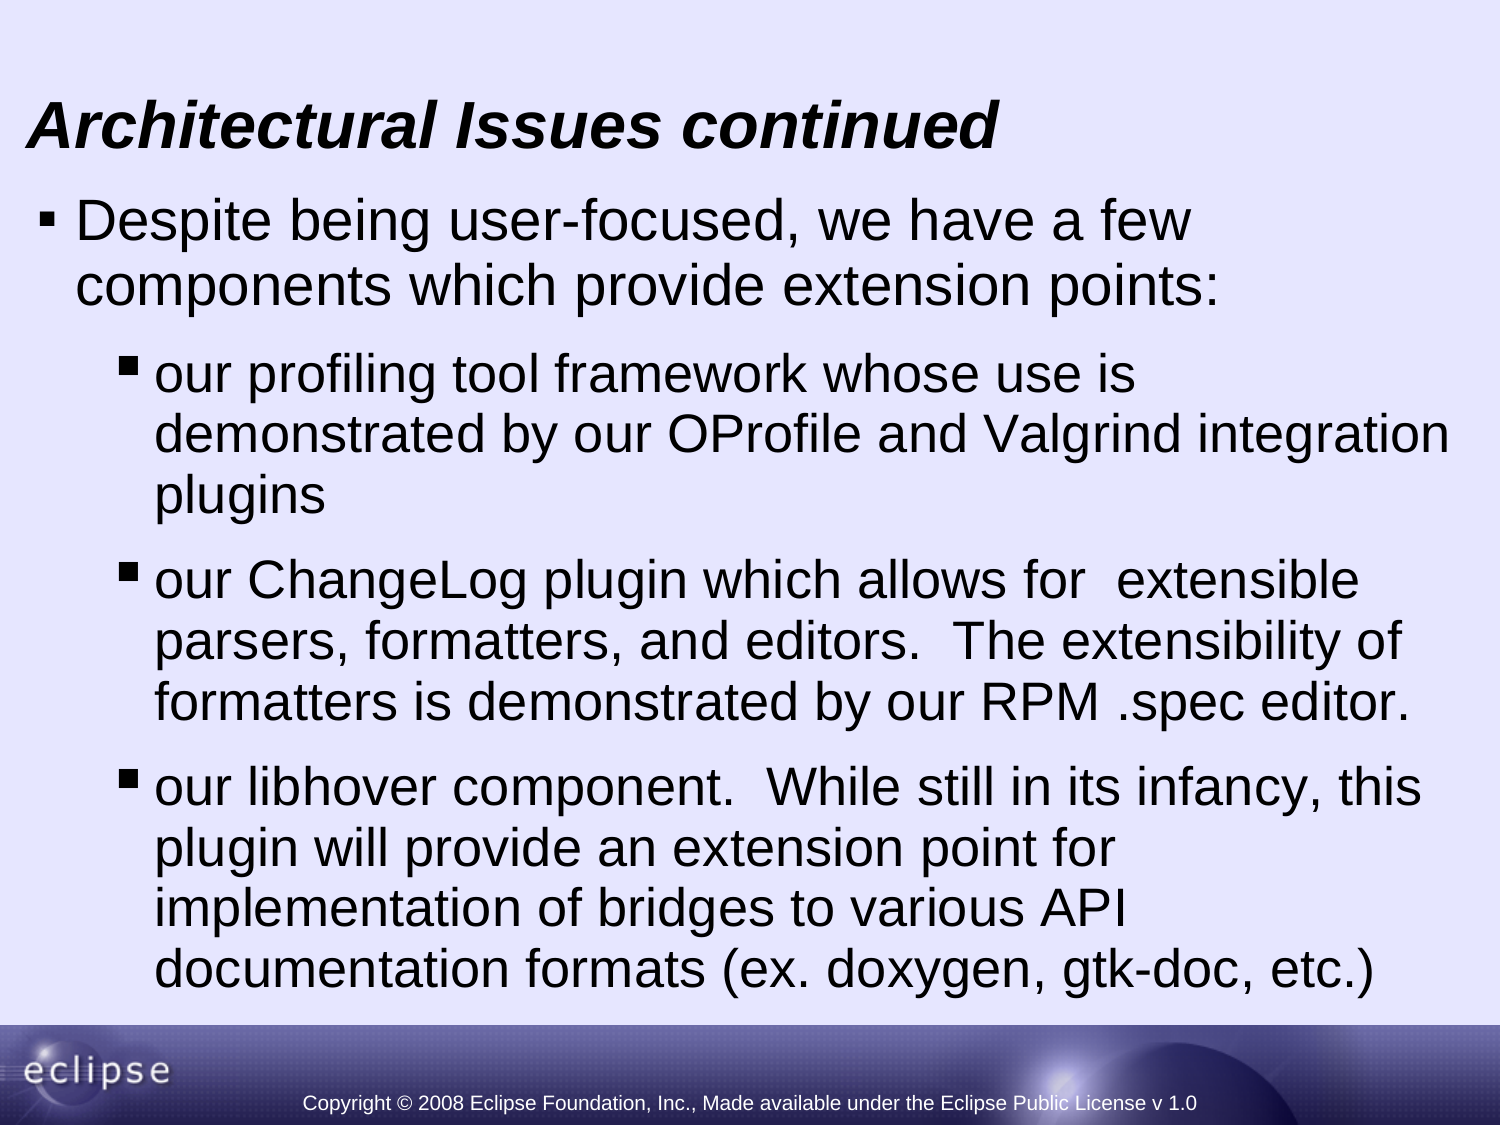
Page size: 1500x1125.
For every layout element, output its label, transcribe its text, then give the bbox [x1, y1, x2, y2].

picture [0, 1025, 1500, 1125]
list Despite being user-focused, we have a few components which provide extension points: our profiling tool framework whose use is demonstrated by our OProfile and Valgrind integration plugins our ChangeLog plugin which allows for extensible parsers, formatters, and editors. The extensibility of formatters is demonstrated by our RPM .spec editor. our libhover component. While still in its infancy, this plugin will provide an extension point for implementation of bridges to various API documentation formats (ex. doxygen, gtk-doc, etc.) [37, 187, 1463, 1084]
title Architectural Issues continued [26, 90, 1474, 166]
